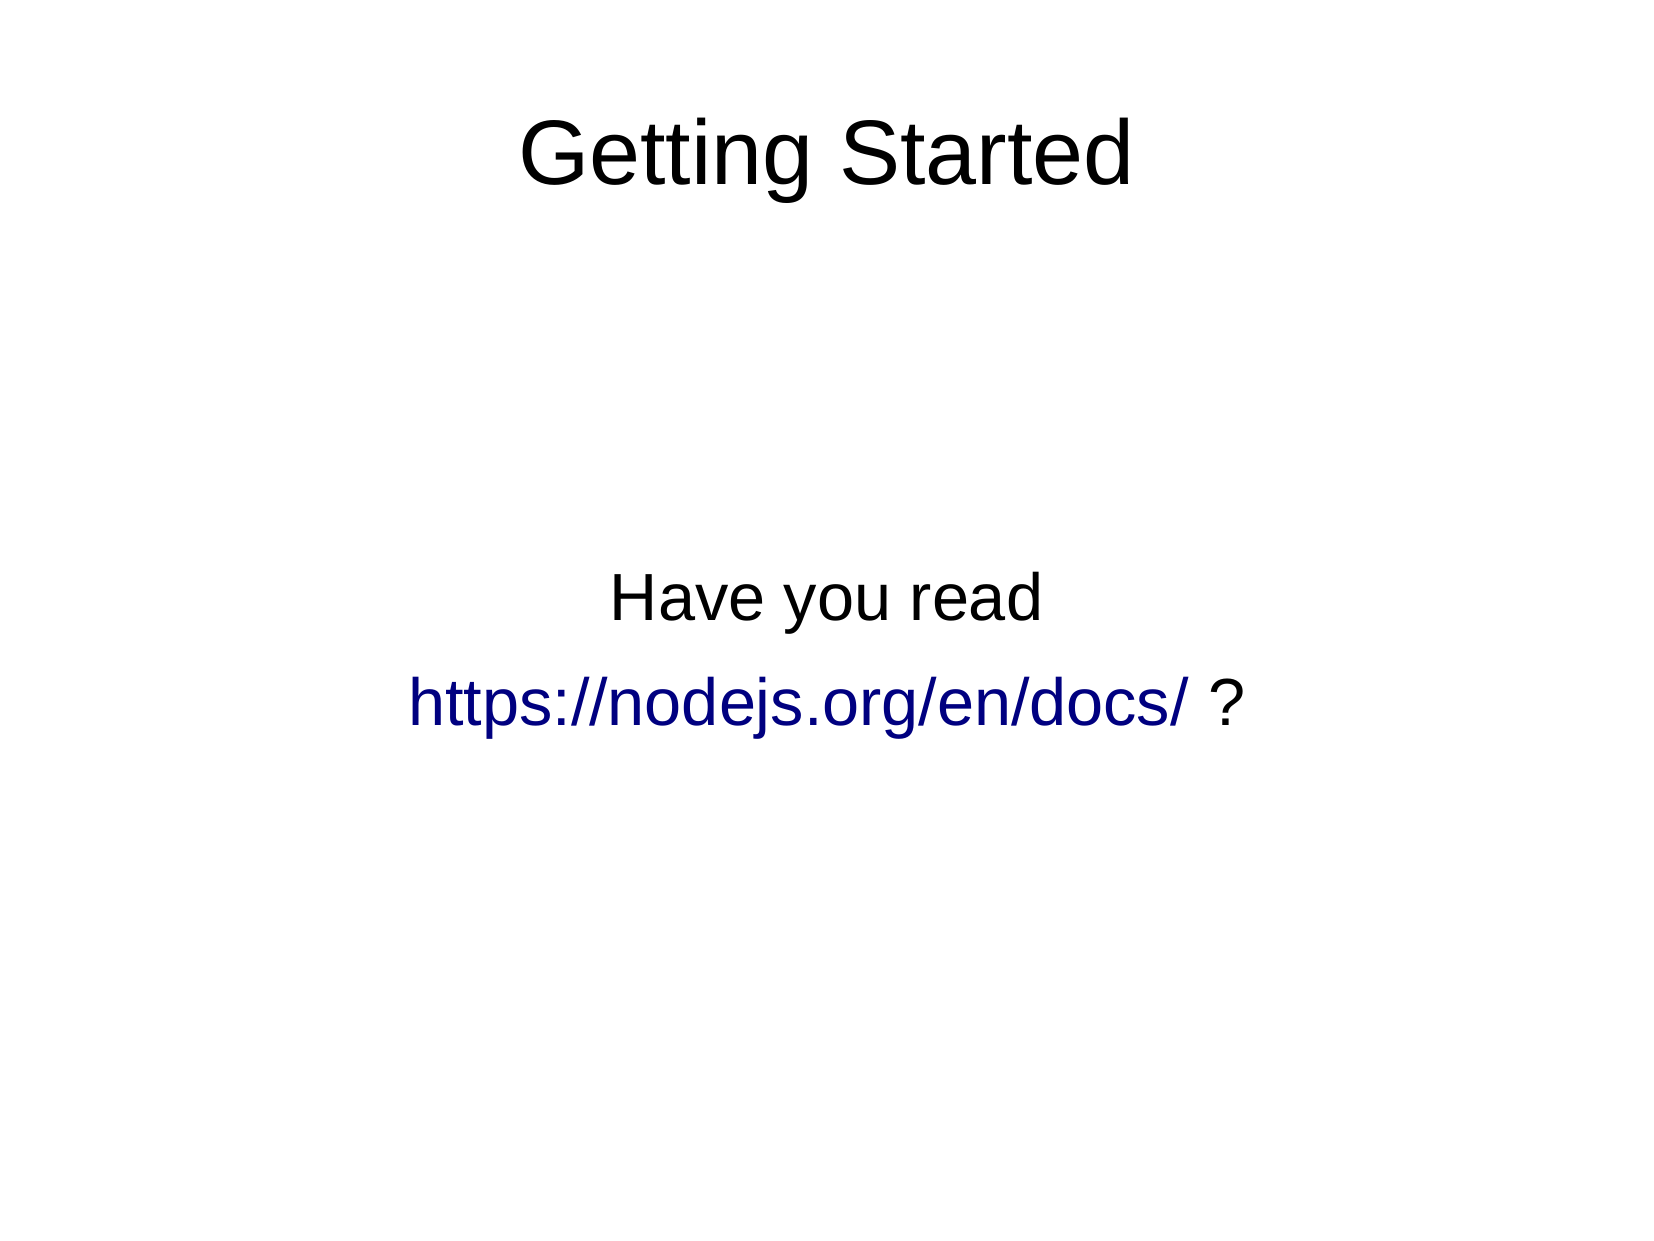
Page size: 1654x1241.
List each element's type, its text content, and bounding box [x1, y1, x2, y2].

list Have you read https://nodejs.org/en/docs/ ? [82, 290, 1571, 1010]
title Getting Started [82, 49, 1571, 257]
